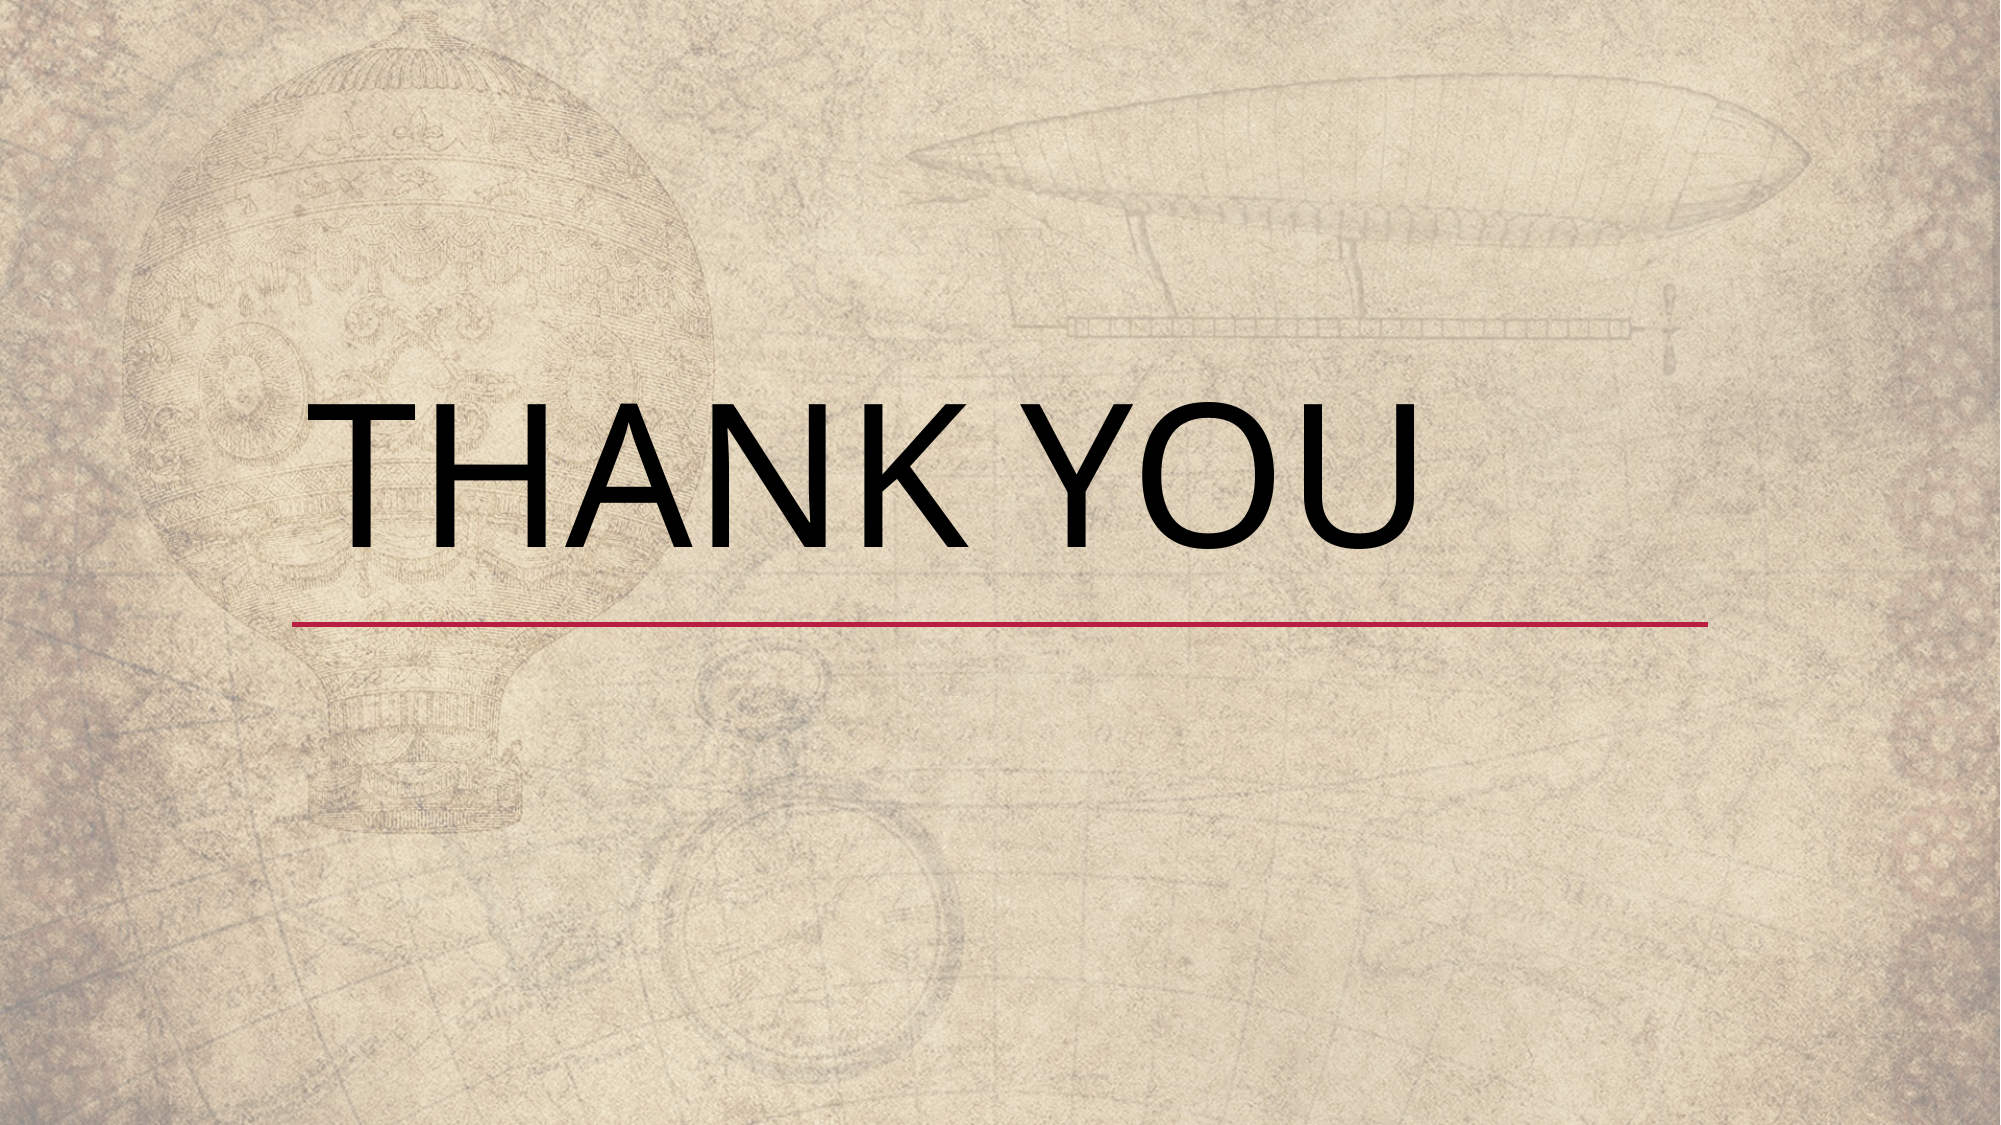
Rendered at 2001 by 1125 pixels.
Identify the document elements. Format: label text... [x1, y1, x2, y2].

title THANK YOU [291, 288, 1709, 598]
